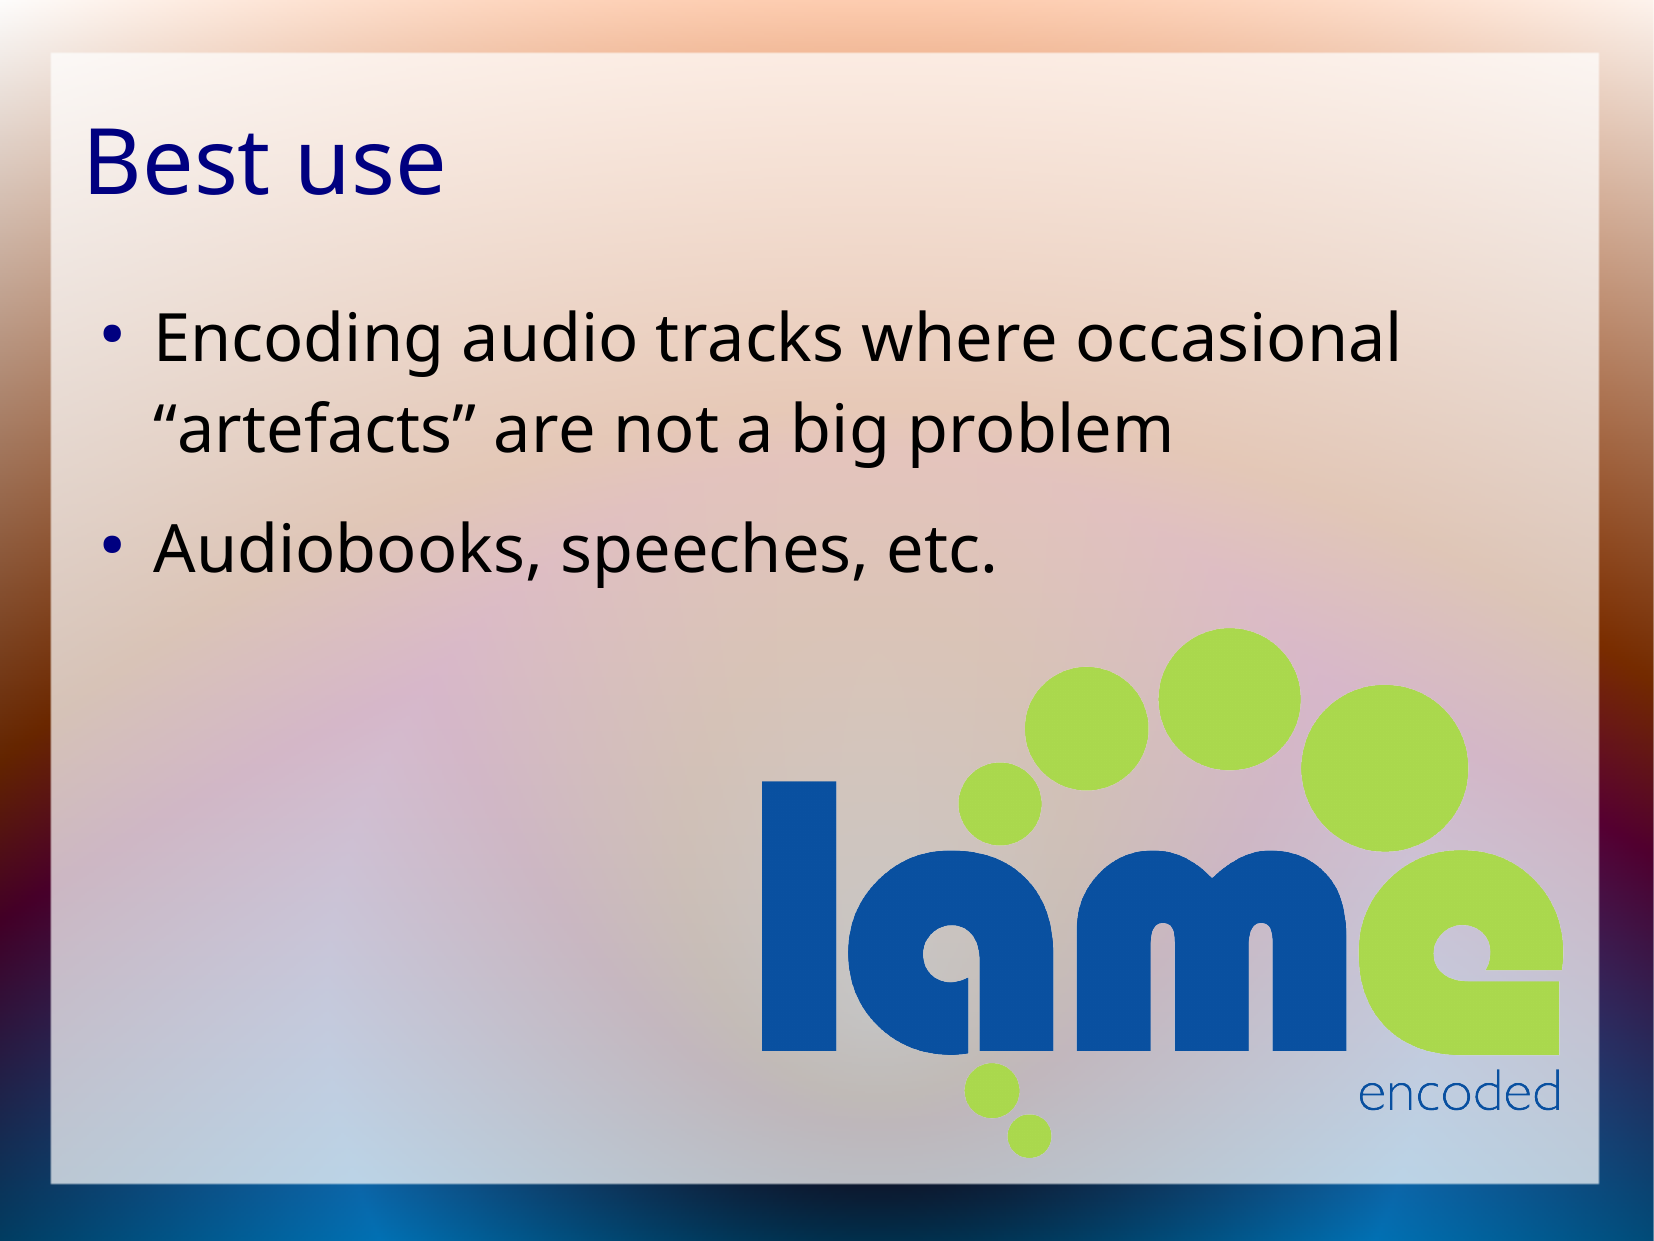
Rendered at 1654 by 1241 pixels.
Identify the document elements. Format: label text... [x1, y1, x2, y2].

list Encoding audio tracks where occasional “artefacts” are not a big problem Audiobooks, speeches, etc. [82, 290, 1571, 1019]
picture [0, 0, 1654, 1241]
title Best use [82, 62, 1571, 256]
